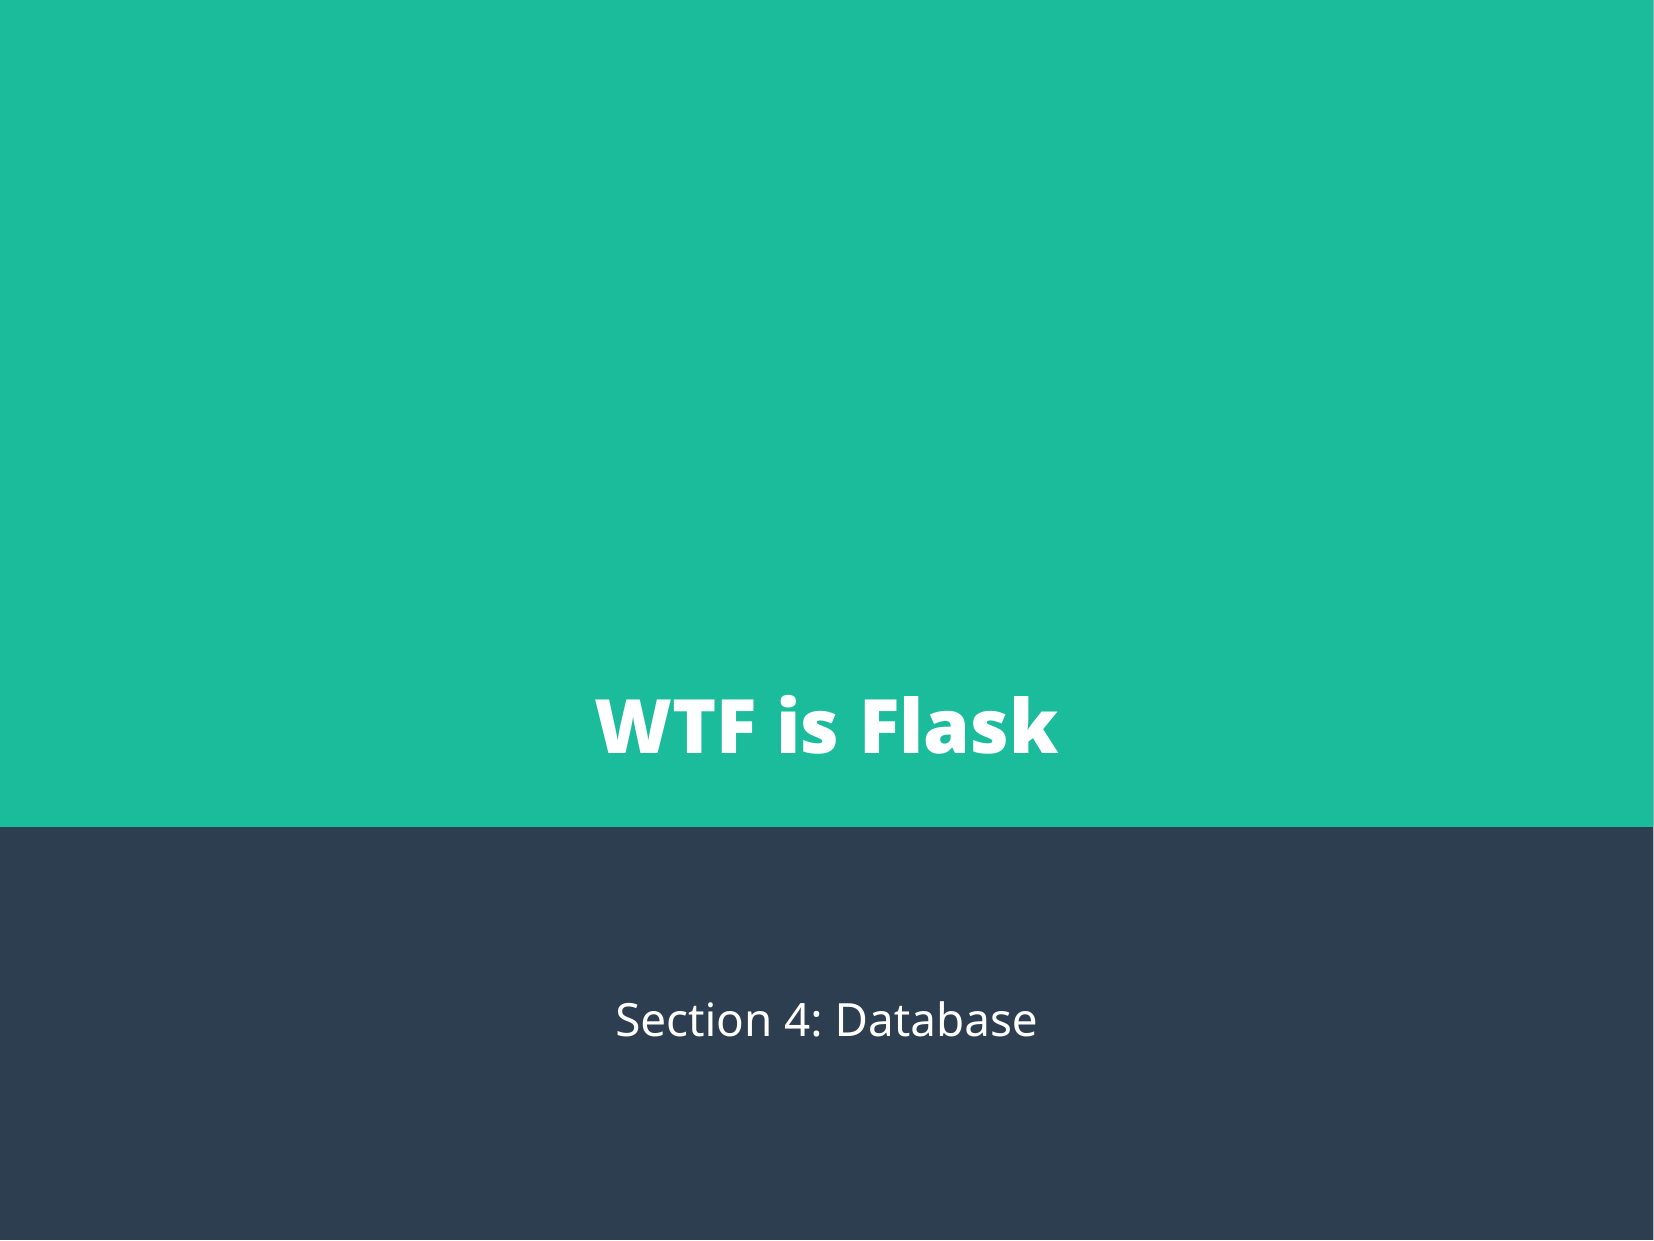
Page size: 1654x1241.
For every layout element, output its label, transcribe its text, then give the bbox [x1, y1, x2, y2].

subtitle Section 4: Database [59, 856, 1595, 1182]
title WTF is Flask [59, 620, 1595, 778]
